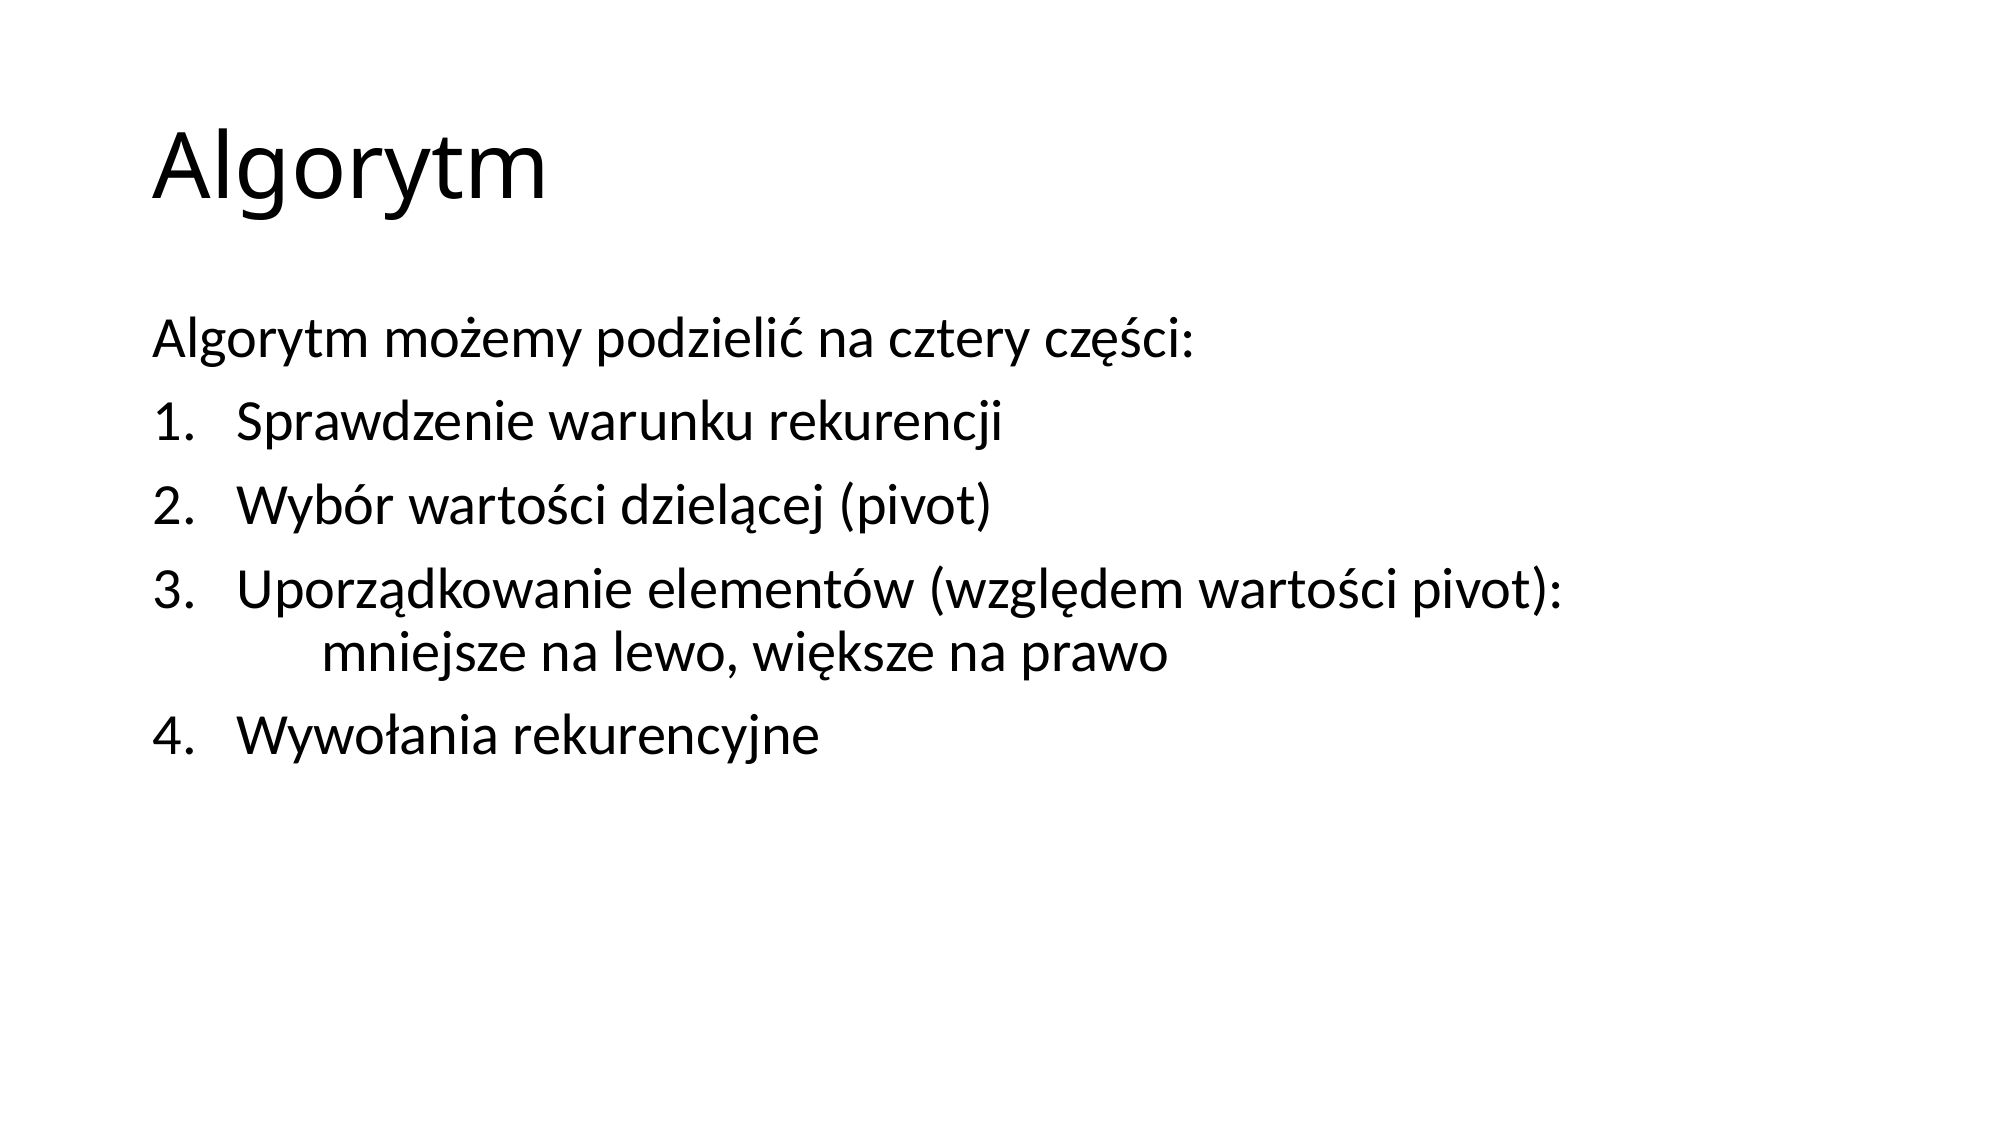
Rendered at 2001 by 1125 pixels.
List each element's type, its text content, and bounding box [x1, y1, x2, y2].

title Algorytm [137, 59, 1863, 278]
list Algorytm możemy podzielić na cztery części: Sprawdzenie warunku rekurencji Wybór wartości dzielącej (pivot) Uporządkowanie elementów (względem wartości pivot): mniejsze na lewo, większe na prawo Wywołania rekurencyjne [137, 299, 1863, 1014]
